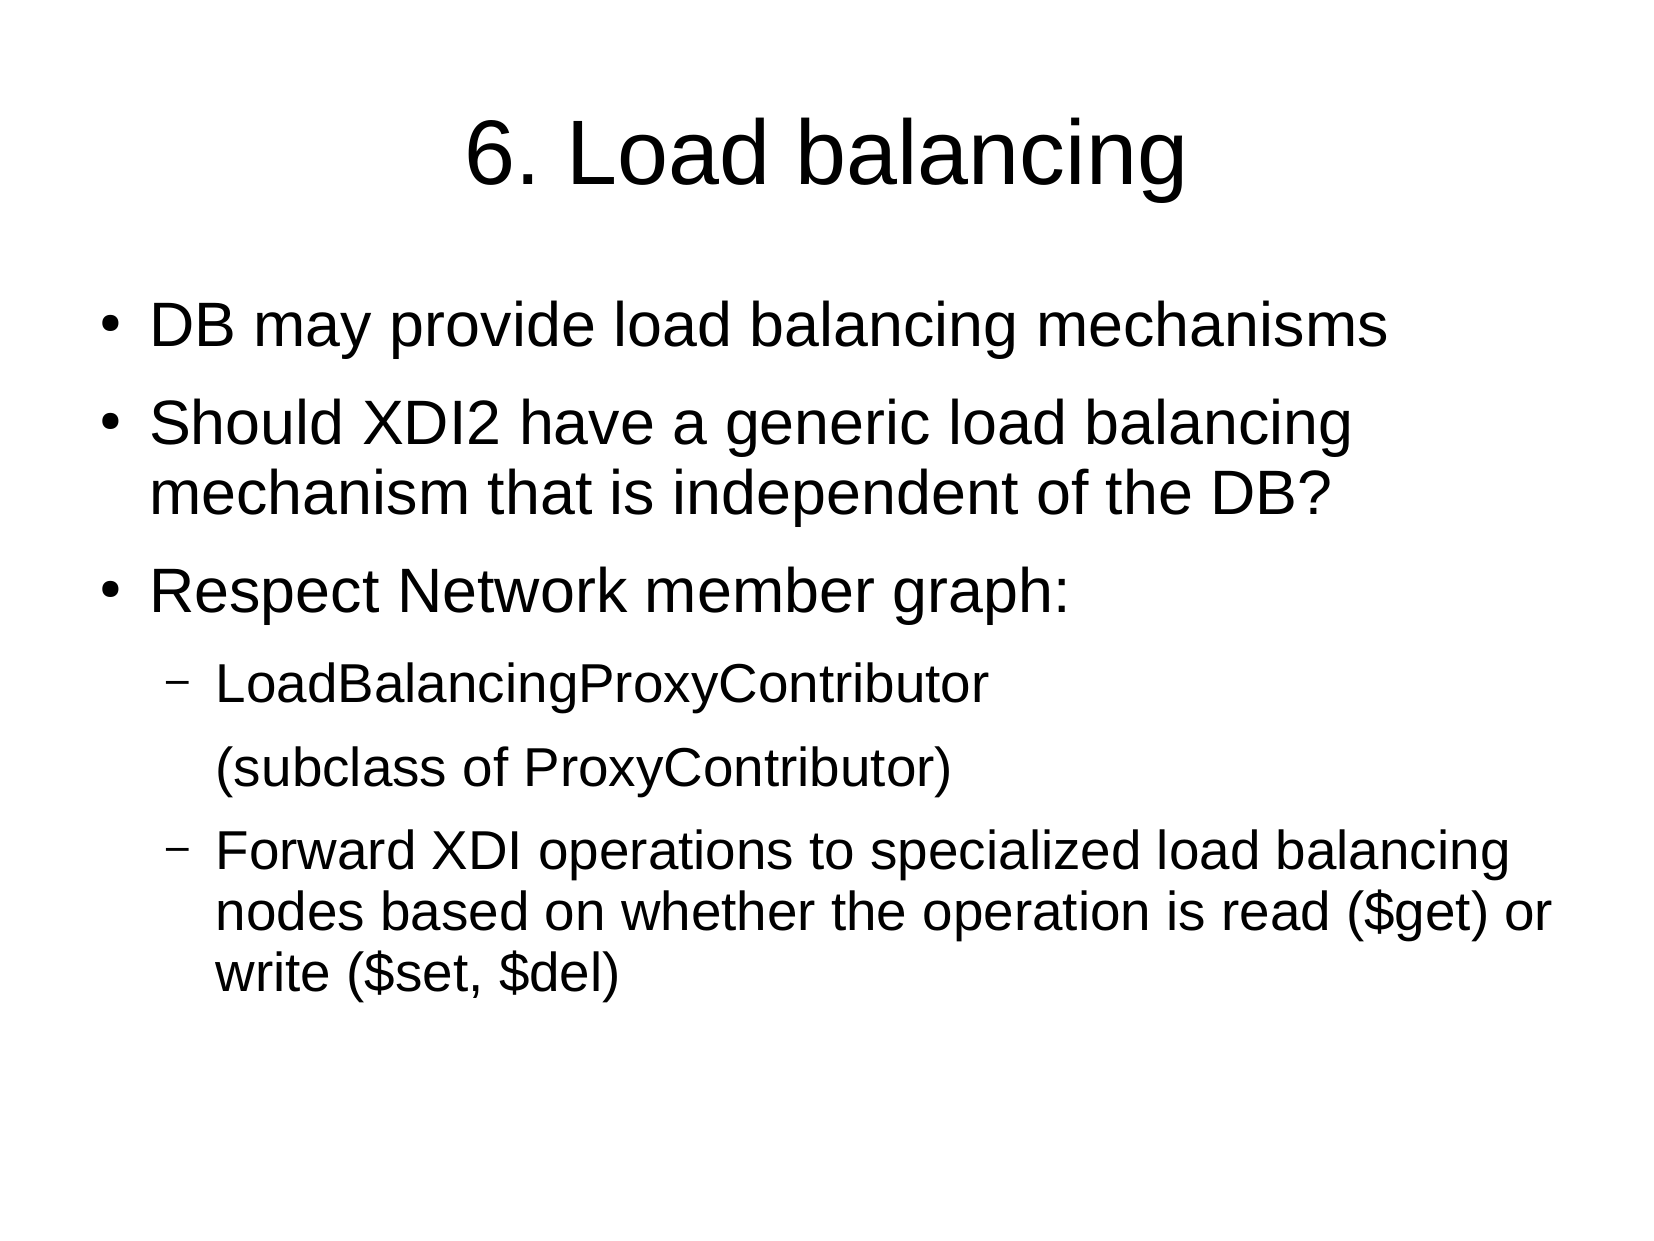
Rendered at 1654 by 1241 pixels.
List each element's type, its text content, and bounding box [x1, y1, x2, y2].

list DB may provide load balancing mechanisms Should XDI2 have a generic load balancing mechanism that is independent of the DB? Respect Network member graph: LoadBalancingProxyContributor (subclass of ProxyContributor) Forward XDI operations to specialized load balancing nodes based on whether the operation is read ($get) or write ($set, $del) [82, 290, 1571, 1010]
title 6. Load balancing [82, 49, 1571, 257]
